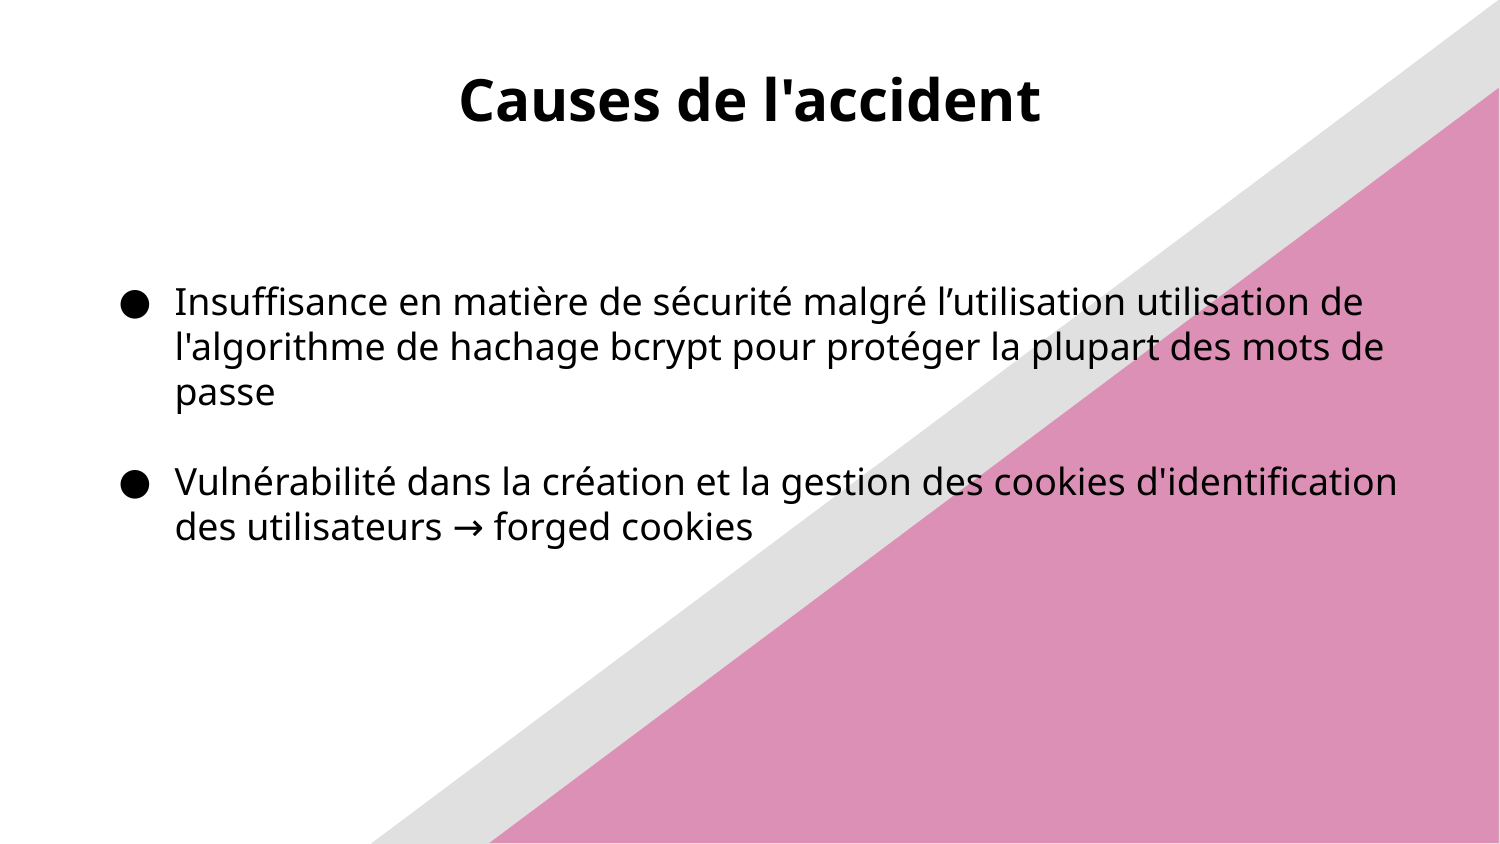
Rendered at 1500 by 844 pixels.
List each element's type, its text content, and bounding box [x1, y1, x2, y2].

text_box Insuffisance en matière de sécurité malgré l’utilisation utilisation de l'algorithme de hachage bcrypt pour protéger la plupart des mots de passe Vulnérabilité dans la création et la gestion des cookies d'identification des utilisateurs → forged cookies [84, 262, 1416, 581]
text_box [372, 0, 1500, 844]
title Causes de l'accident [75, 48, 1425, 142]
